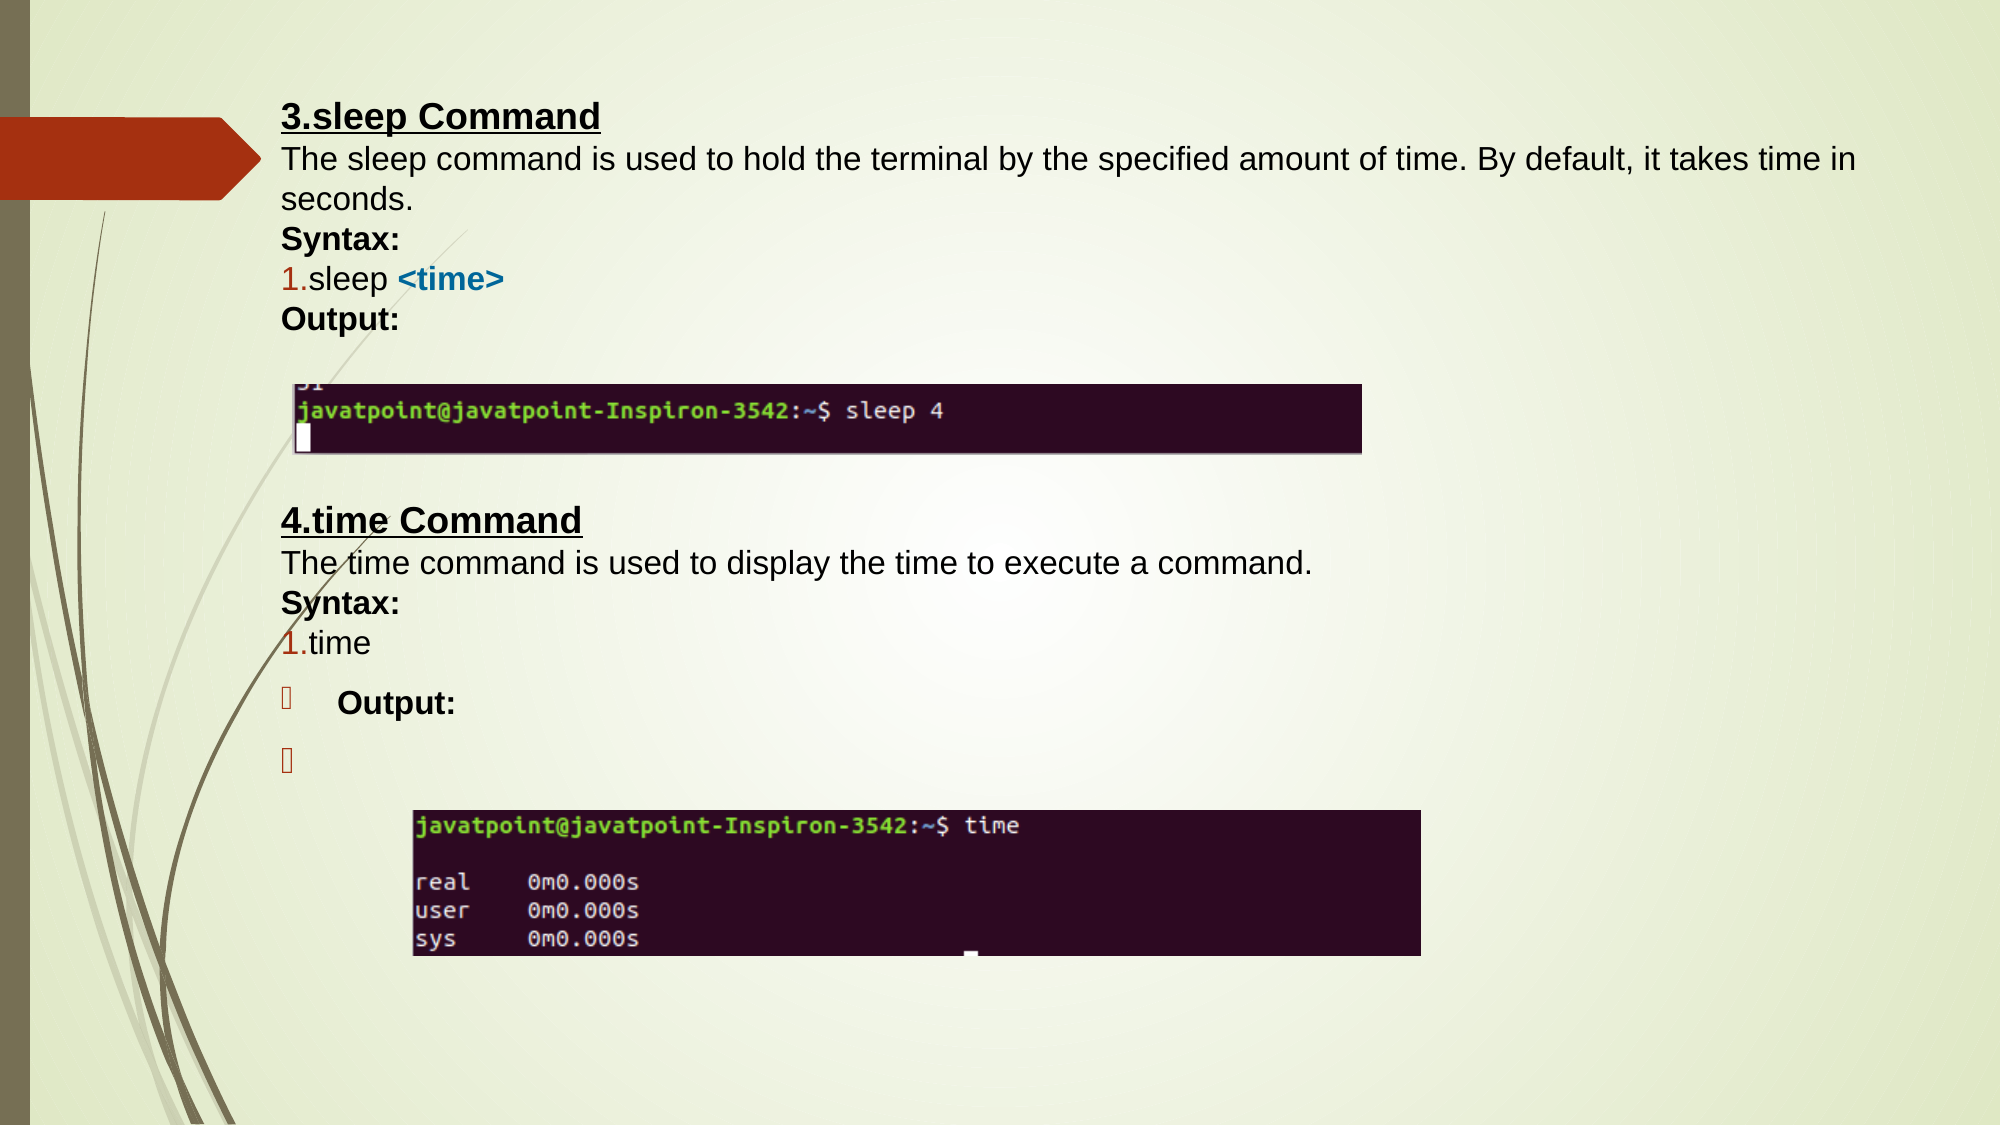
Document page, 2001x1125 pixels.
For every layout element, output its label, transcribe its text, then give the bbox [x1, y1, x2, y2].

picture [412, 810, 1421, 956]
list 3.sleep Command The sleep command is used to hold the terminal by the specified amount of time. By default, it takes time in seconds. Syntax: sleep <time> Output: 4.time Command The time command is used to display the time to execute a command. Syntax: time Output: [265, 84, 1942, 1112]
picture [292, 384, 1362, 455]
